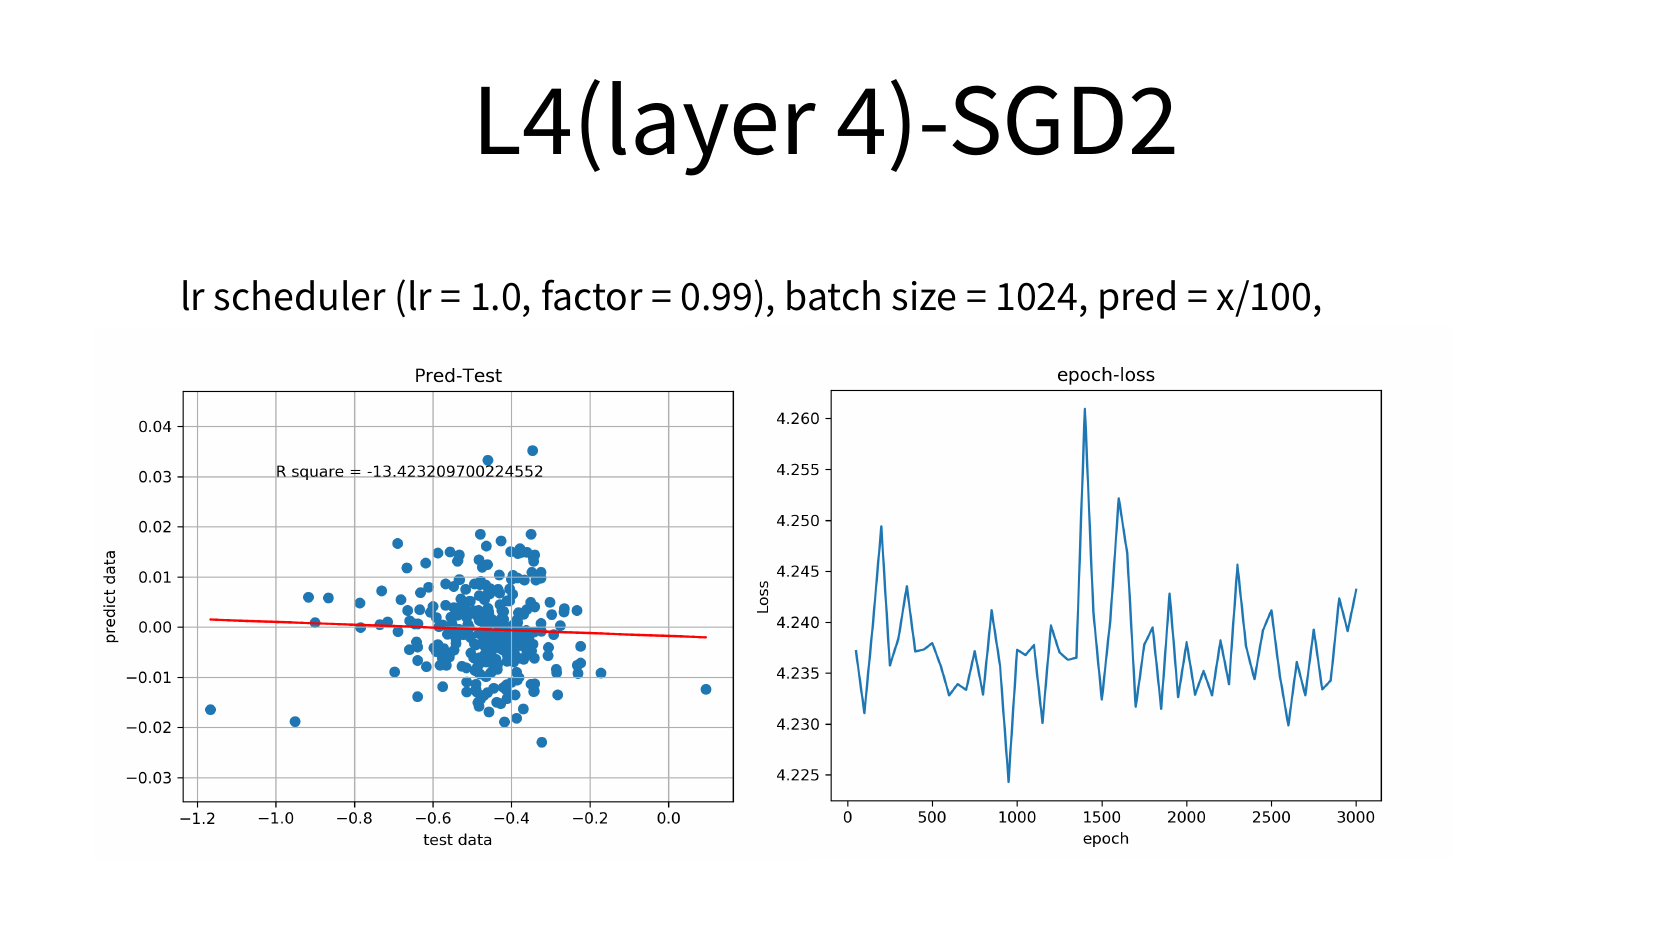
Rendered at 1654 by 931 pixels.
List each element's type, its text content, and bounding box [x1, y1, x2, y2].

title L4(layer 4)-SGD2 [82, 37, 1571, 193]
picture [94, 326, 1452, 860]
text_box lr scheduler (lr = 1.0, factor = 0.99), batch size = 1024, pred = x/100, [165, 259, 1394, 329]
